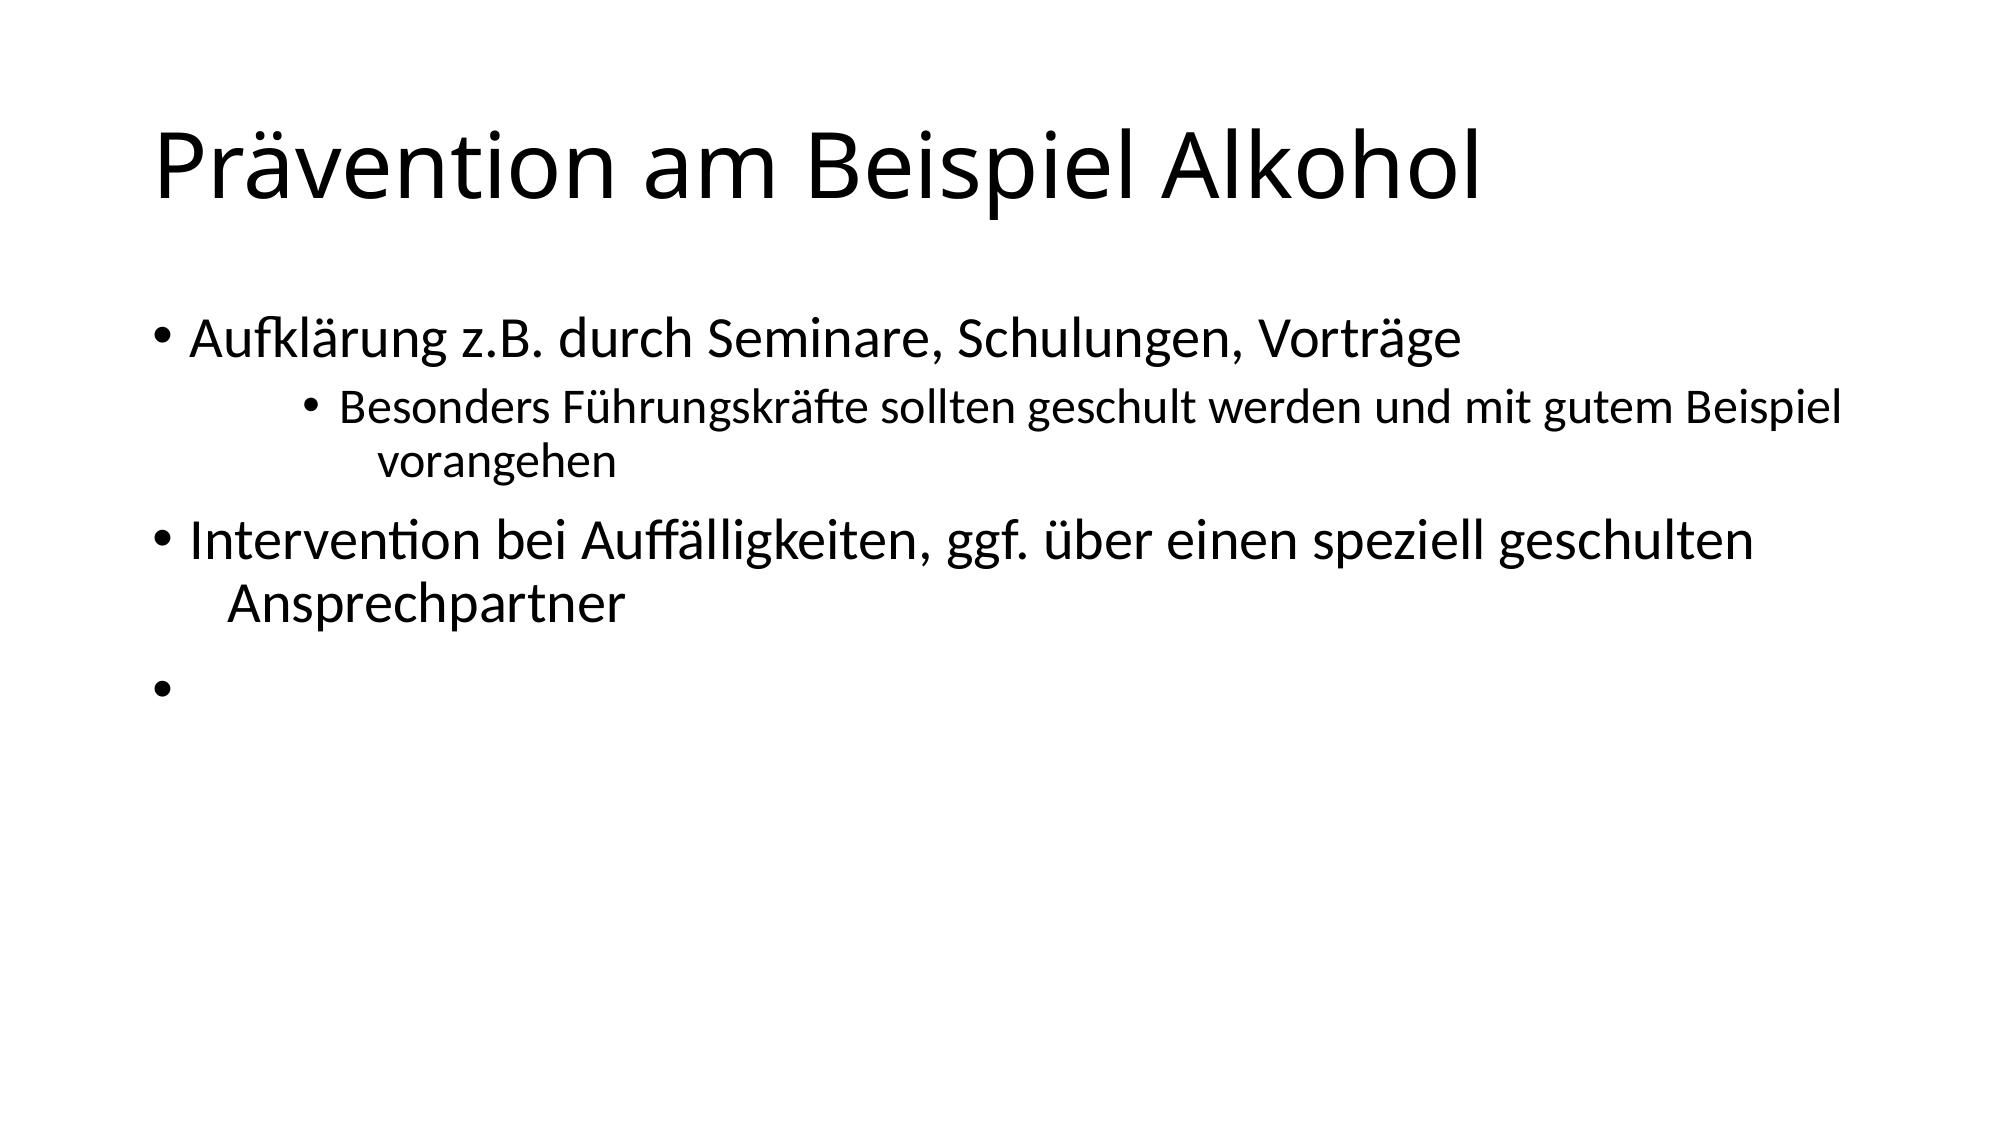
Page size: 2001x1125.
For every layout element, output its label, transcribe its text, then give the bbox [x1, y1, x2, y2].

title Prävention am Beispiel Alkohol [137, 59, 1863, 278]
list Aufklärung z.B. durch Seminare, Schulungen, Vorträge Besonders Führungskräfte sollten geschult werden und mit gutem Beispiel vorangehen Intervention bei Auffälligkeiten, ggf. über einen speziell geschulten Ansprechpartner [137, 299, 1863, 1014]
